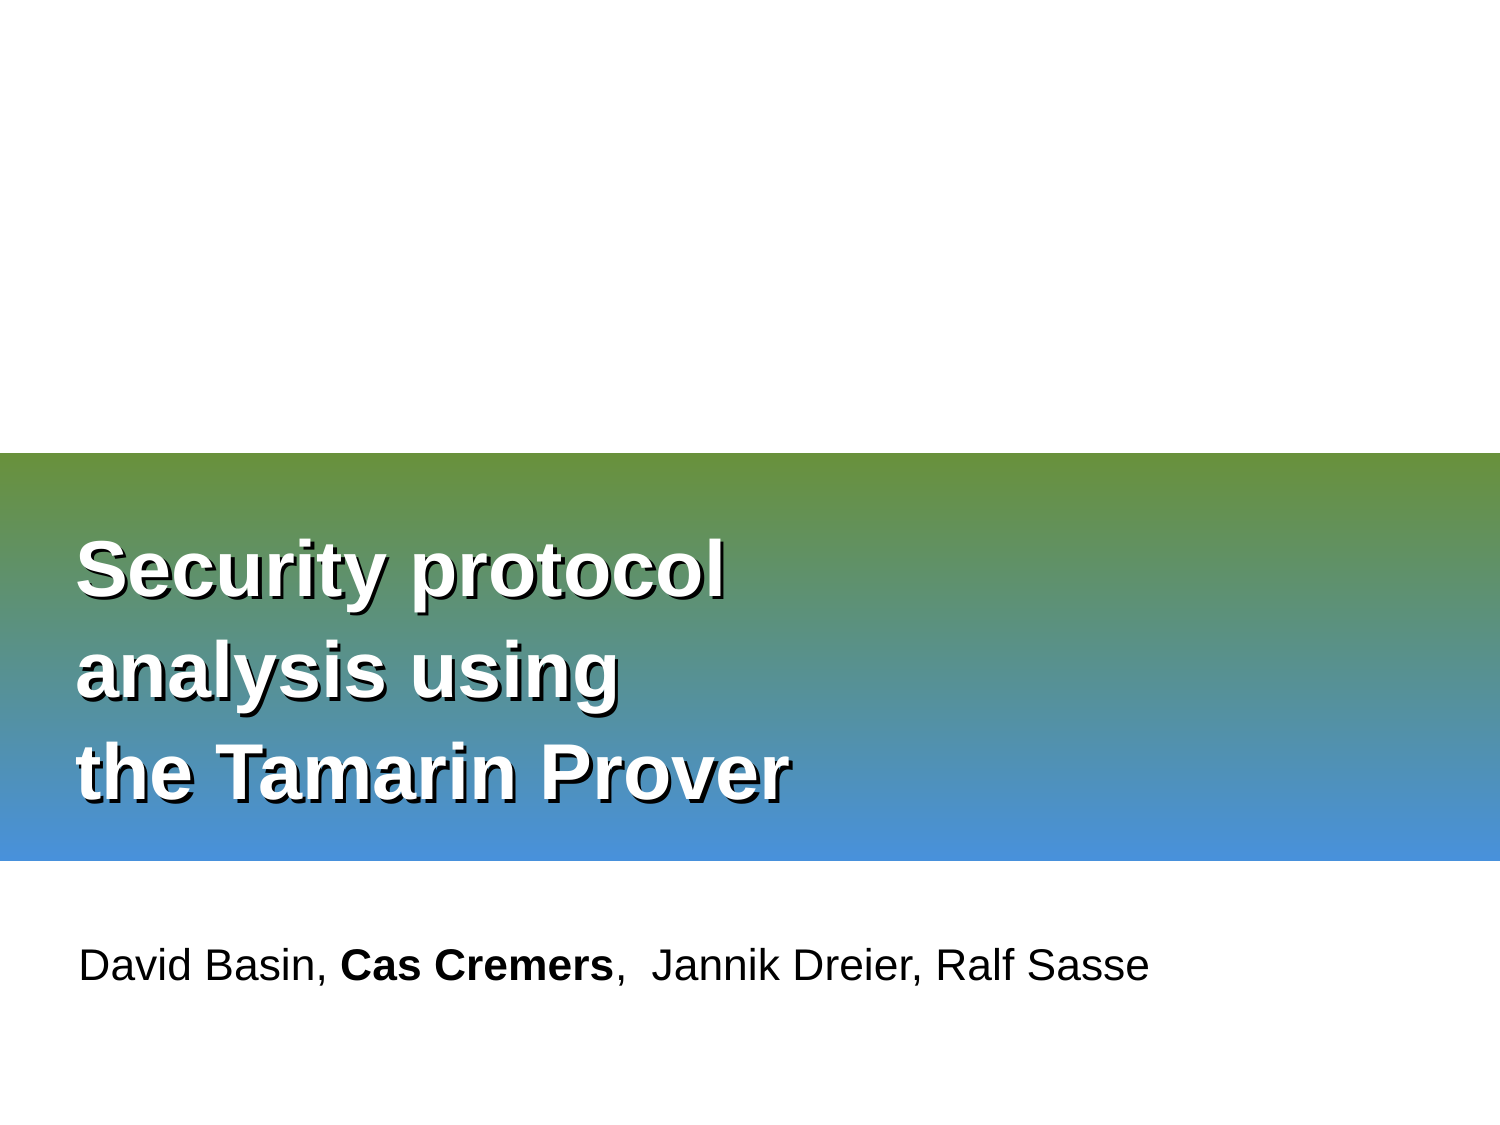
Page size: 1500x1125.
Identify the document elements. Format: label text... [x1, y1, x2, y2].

list David Basin, Cas Cremers, Jannik Dreier, Ralf Sasse [78, 940, 1315, 1023]
text_box [0, 453, 1500, 861]
title Security protocol analysis using the Tamarin Prover [75, 517, 1425, 810]
